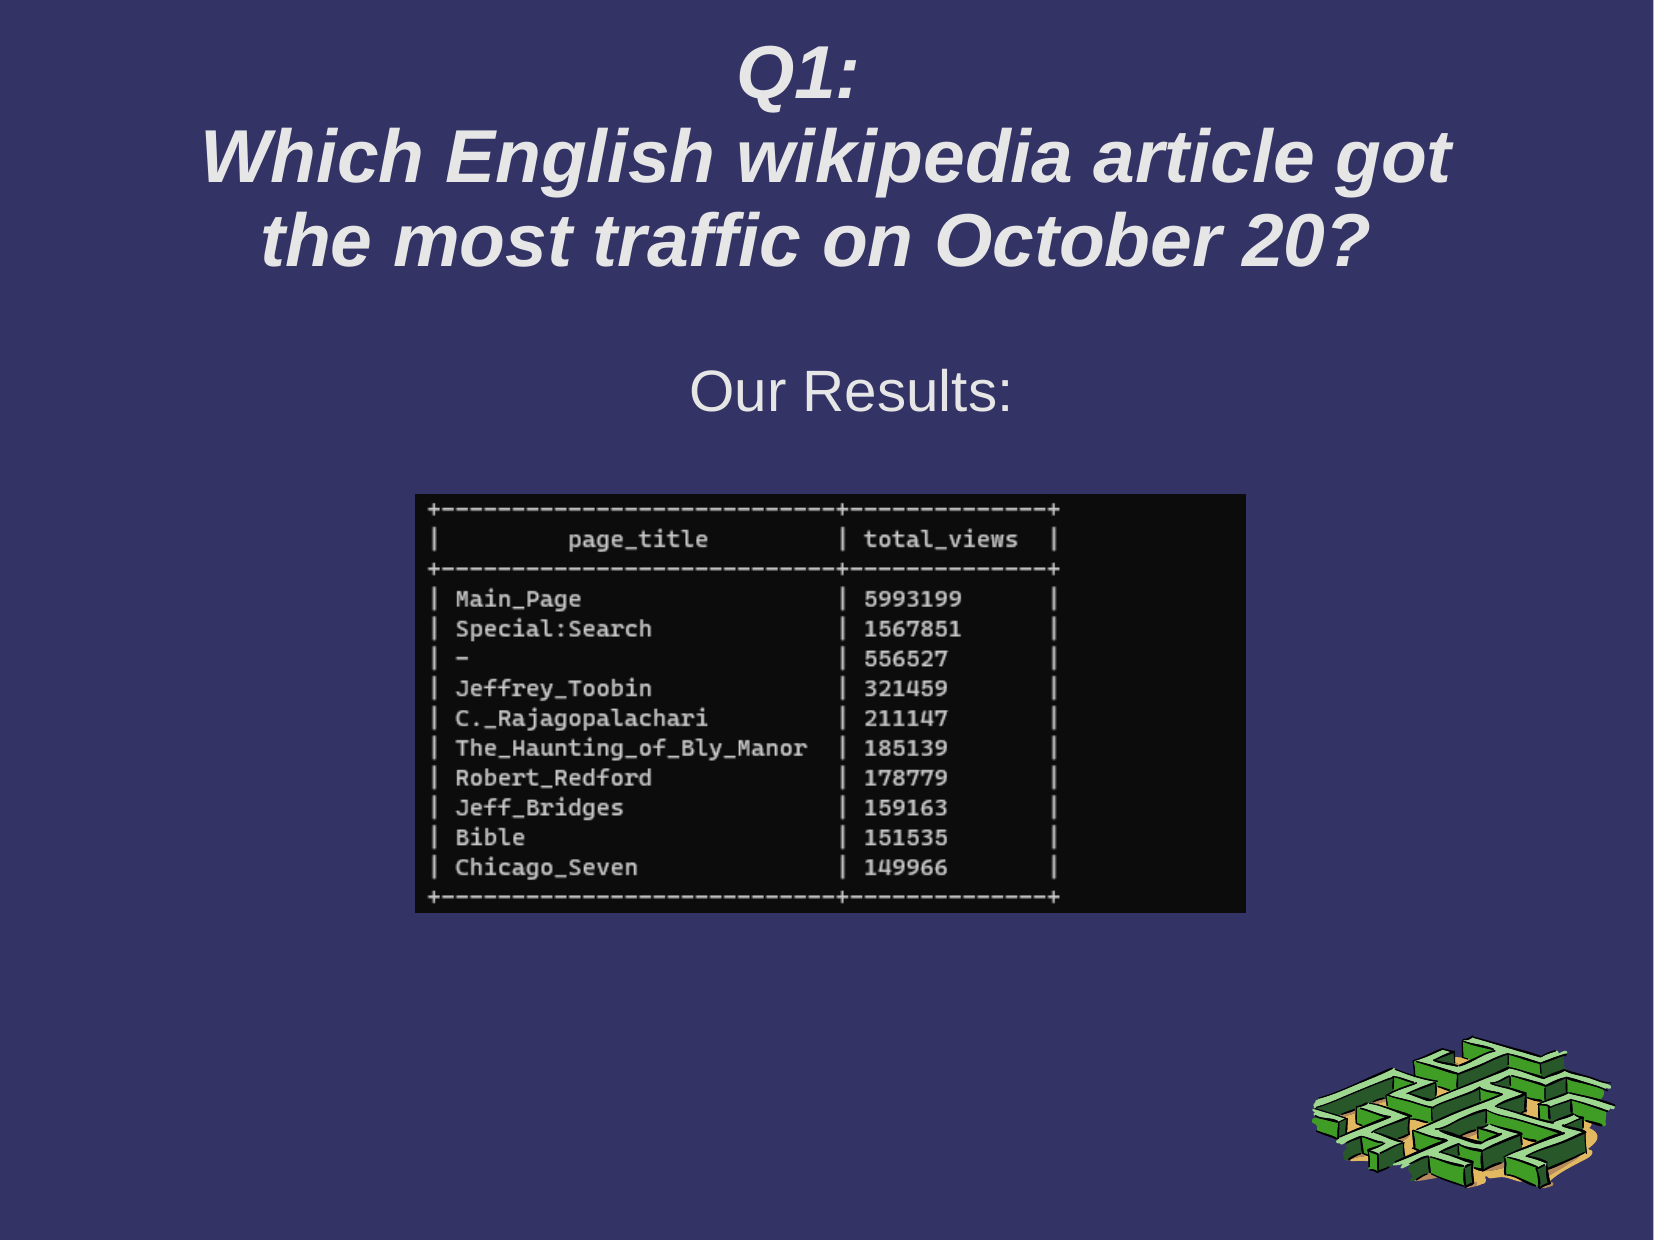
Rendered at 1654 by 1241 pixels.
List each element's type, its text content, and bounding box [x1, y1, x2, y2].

picture [415, 494, 1246, 913]
title Q1: Which English wikipedia article got the most traffic on October 20? [102, 30, 1516, 282]
list Our Results: [135, 358, 1526, 1141]
